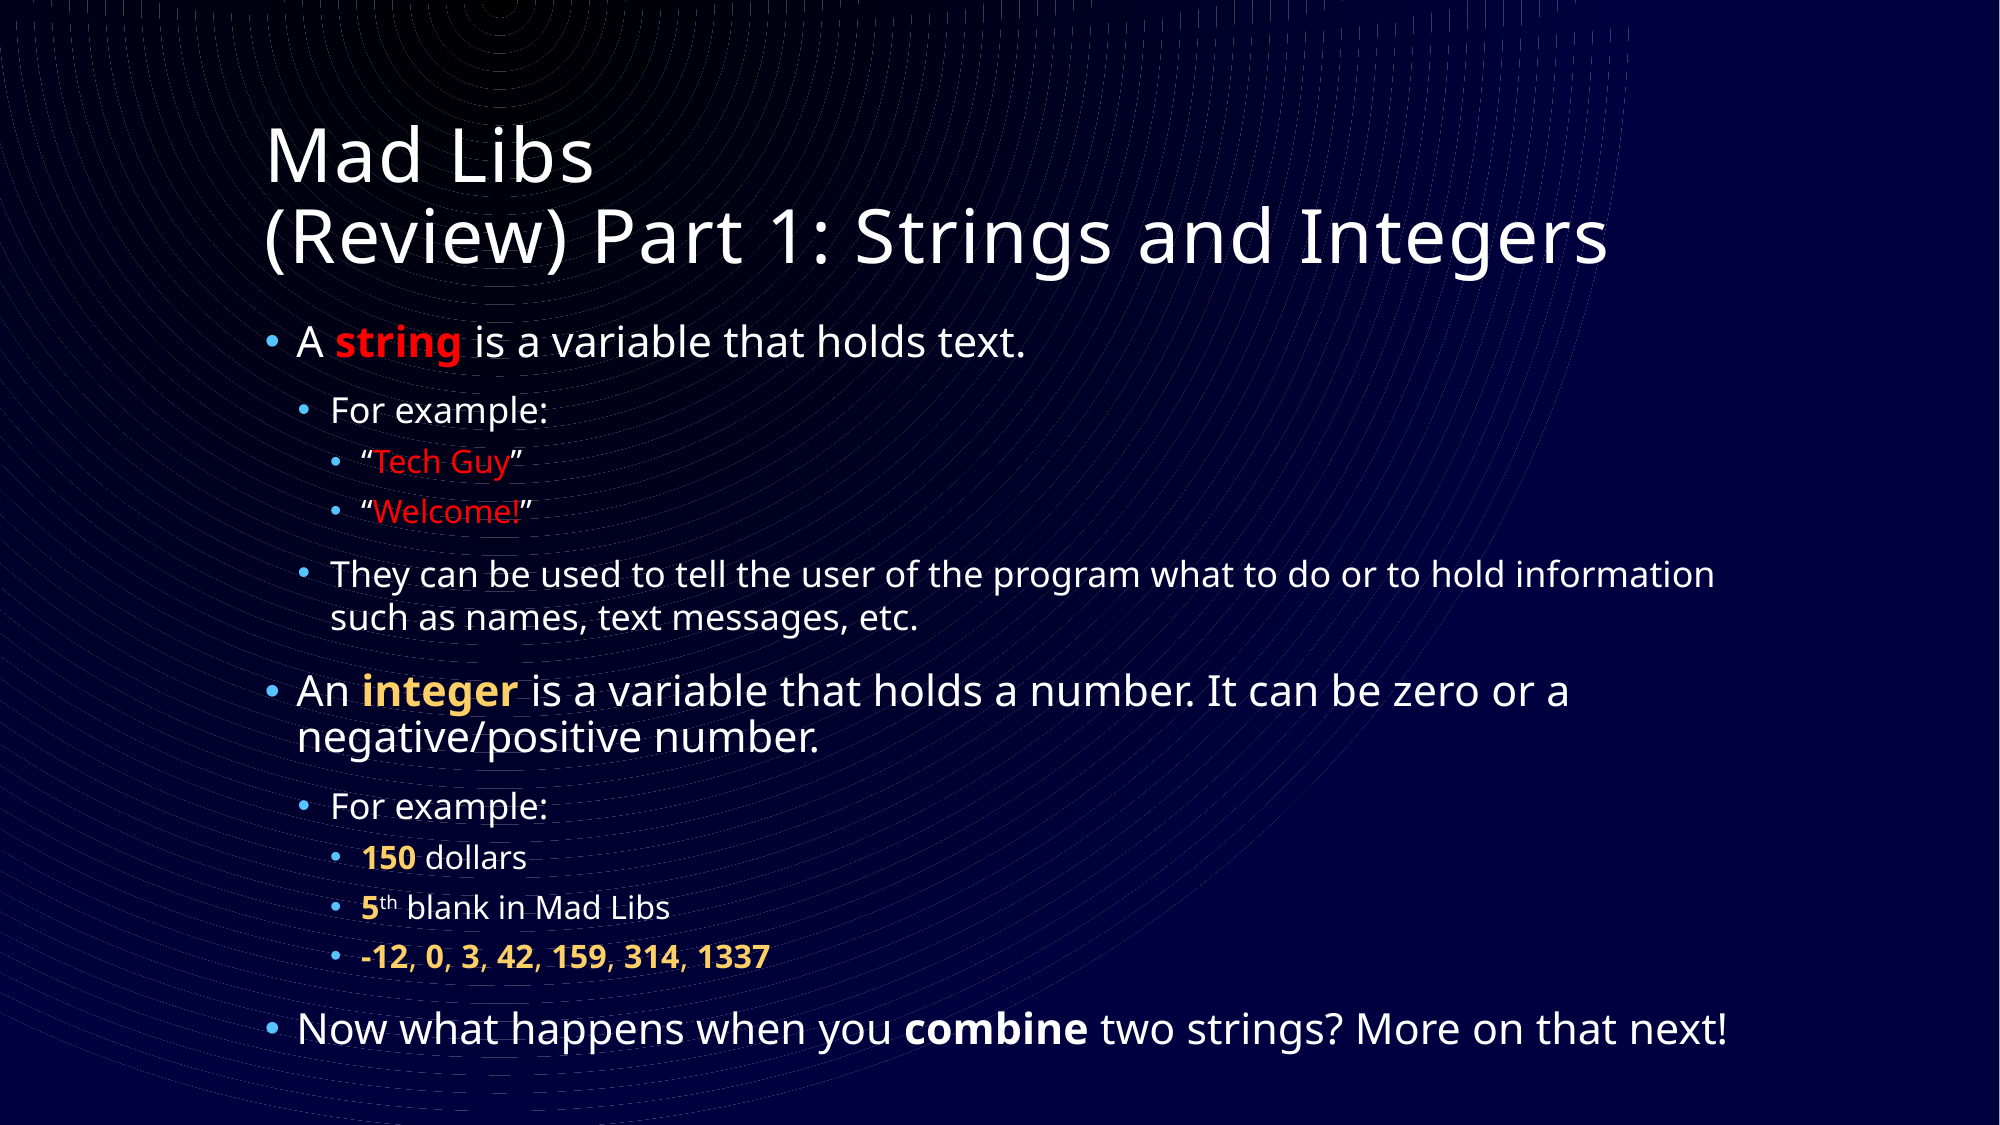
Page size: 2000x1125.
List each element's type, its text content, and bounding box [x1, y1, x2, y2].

title Mad Libs (Review) Part 1: Strings and Integers [249, 62, 1750, 288]
list A string is a variable that holds text. For example: “Tech Guy” “Welcome!” They can be used to tell the user of the program what to do or to hold information such as names, text messages, etc. An integer is a variable that holds a number. It can be zero or a negative/positive number. For example: 150 dollars 5th blank in Mad Libs -12, 0, 3, 42, 159, 314, 1337 Now what happens when you combine two strings? More on that next! [249, 312, 1749, 1113]
